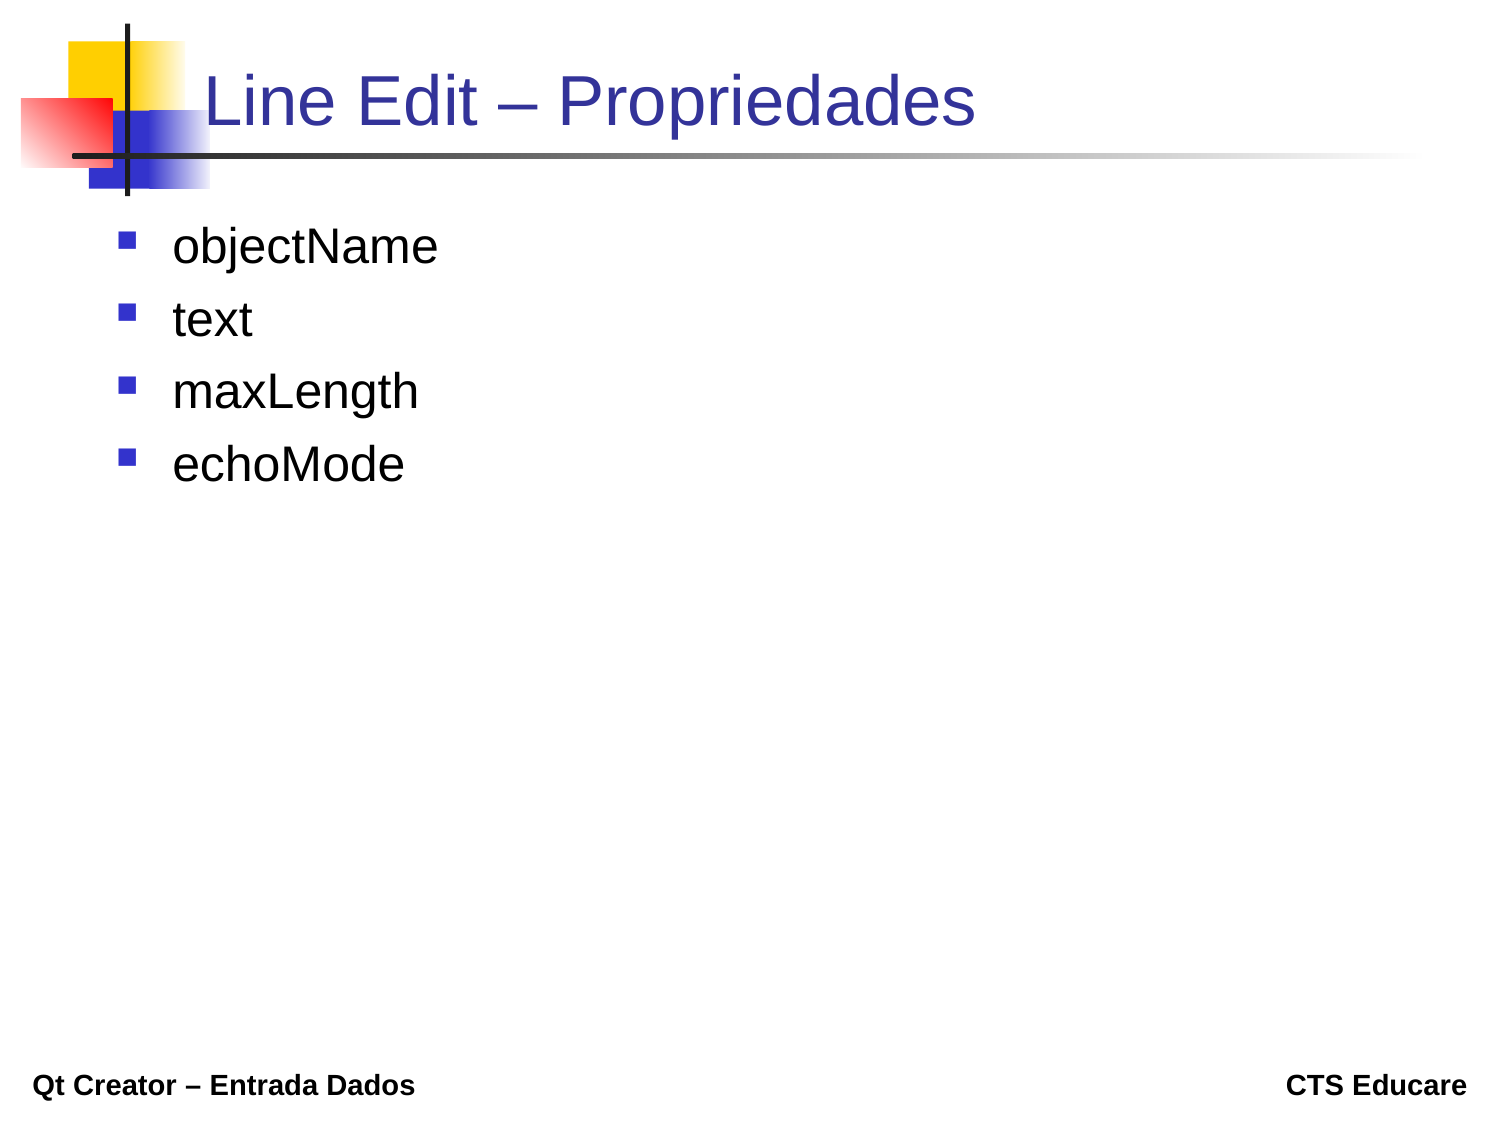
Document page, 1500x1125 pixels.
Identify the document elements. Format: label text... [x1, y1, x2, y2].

title Line Edit – Propriedades [188, 46, 1468, 149]
list objectName text maxLength echoMode [100, 206, 1447, 1024]
